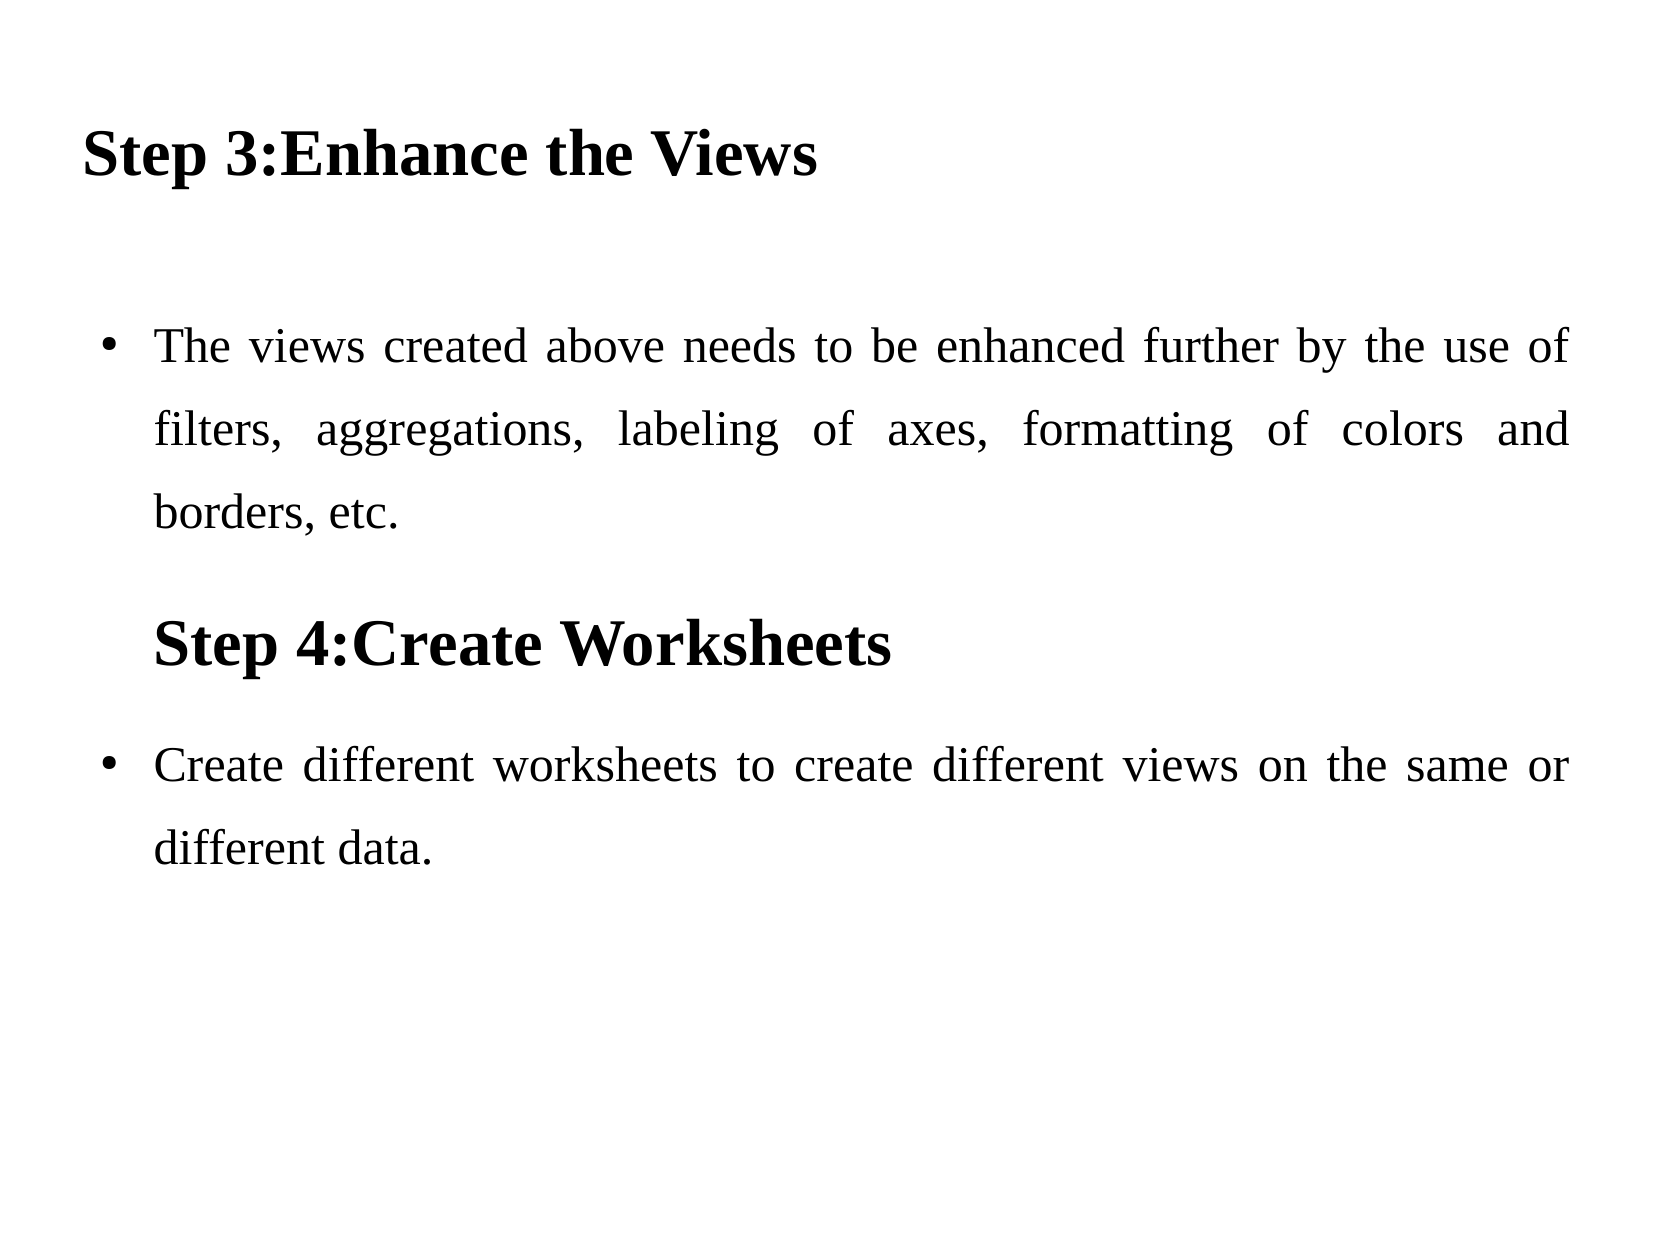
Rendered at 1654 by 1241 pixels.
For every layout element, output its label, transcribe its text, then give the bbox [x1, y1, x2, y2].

list The views created above needs to be enhanced further by the use of filters, aggregations, labeling of axes, formatting of colors and borders, etc. Step 4:Create Worksheets Create different worksheets to create different views on the same or different data. [82, 290, 1571, 1010]
title Step 3:Enhance the Views [82, 49, 1571, 257]
